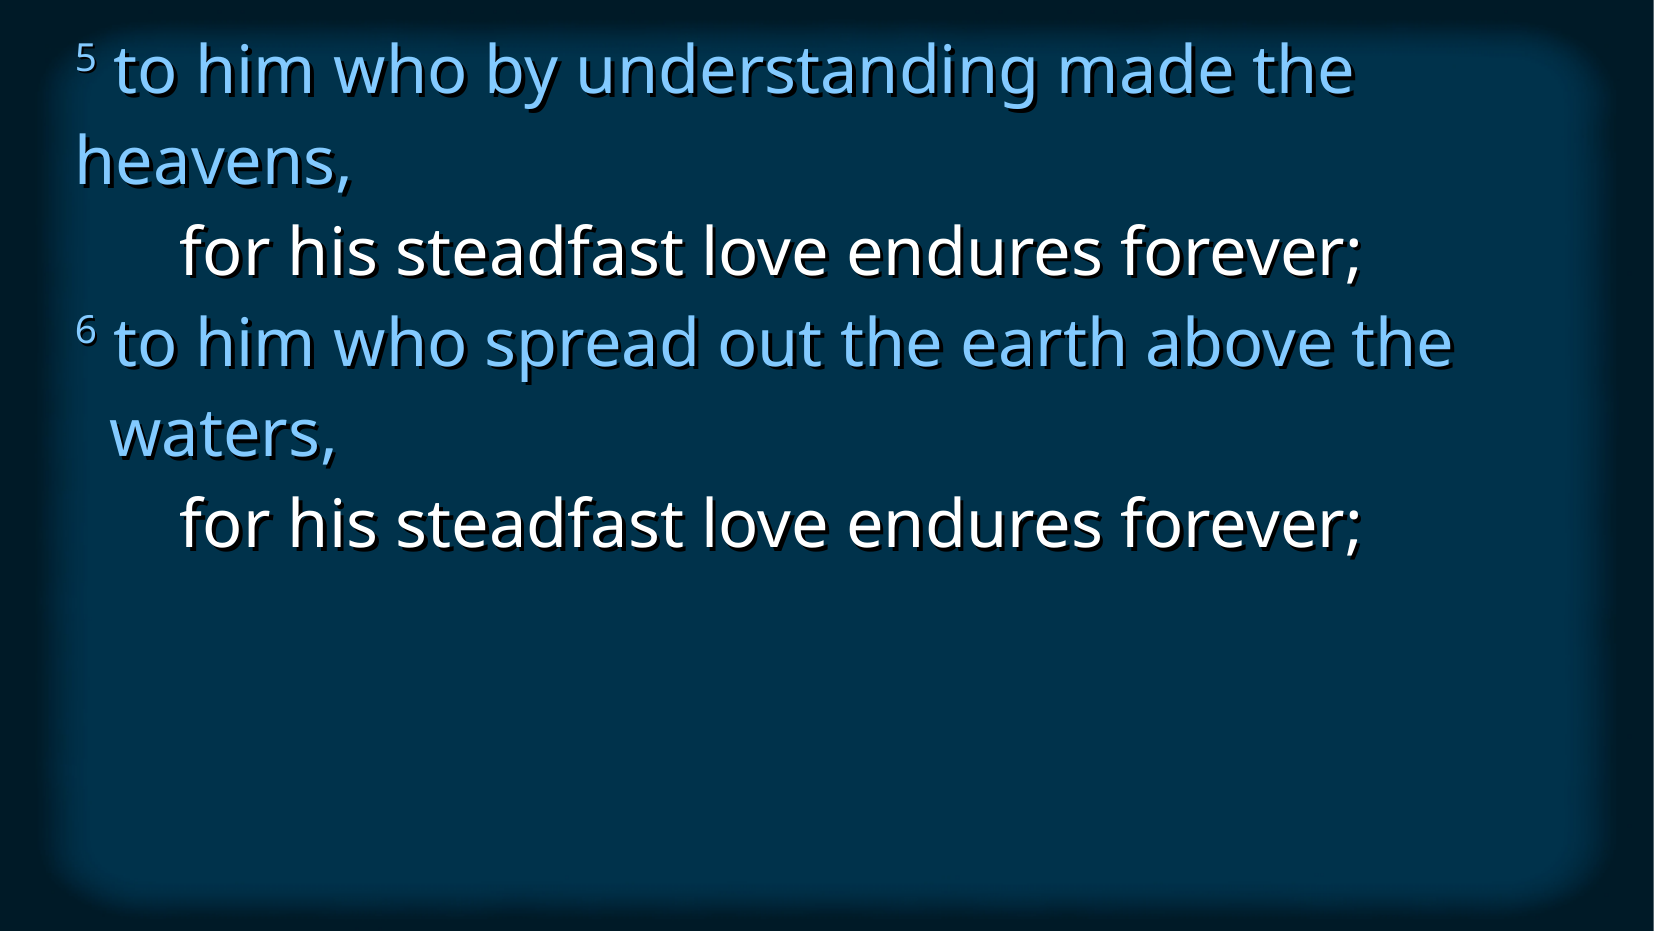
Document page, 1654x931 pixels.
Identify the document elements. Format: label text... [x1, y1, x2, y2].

picture [0, 0, 1654, 931]
text_box 5 to him who by understanding made the heavens, for his steadfast love endures forever; 6 to him who spread out the earth above the waters, for his steadfast love endures forever; [60, 15, 1606, 481]
